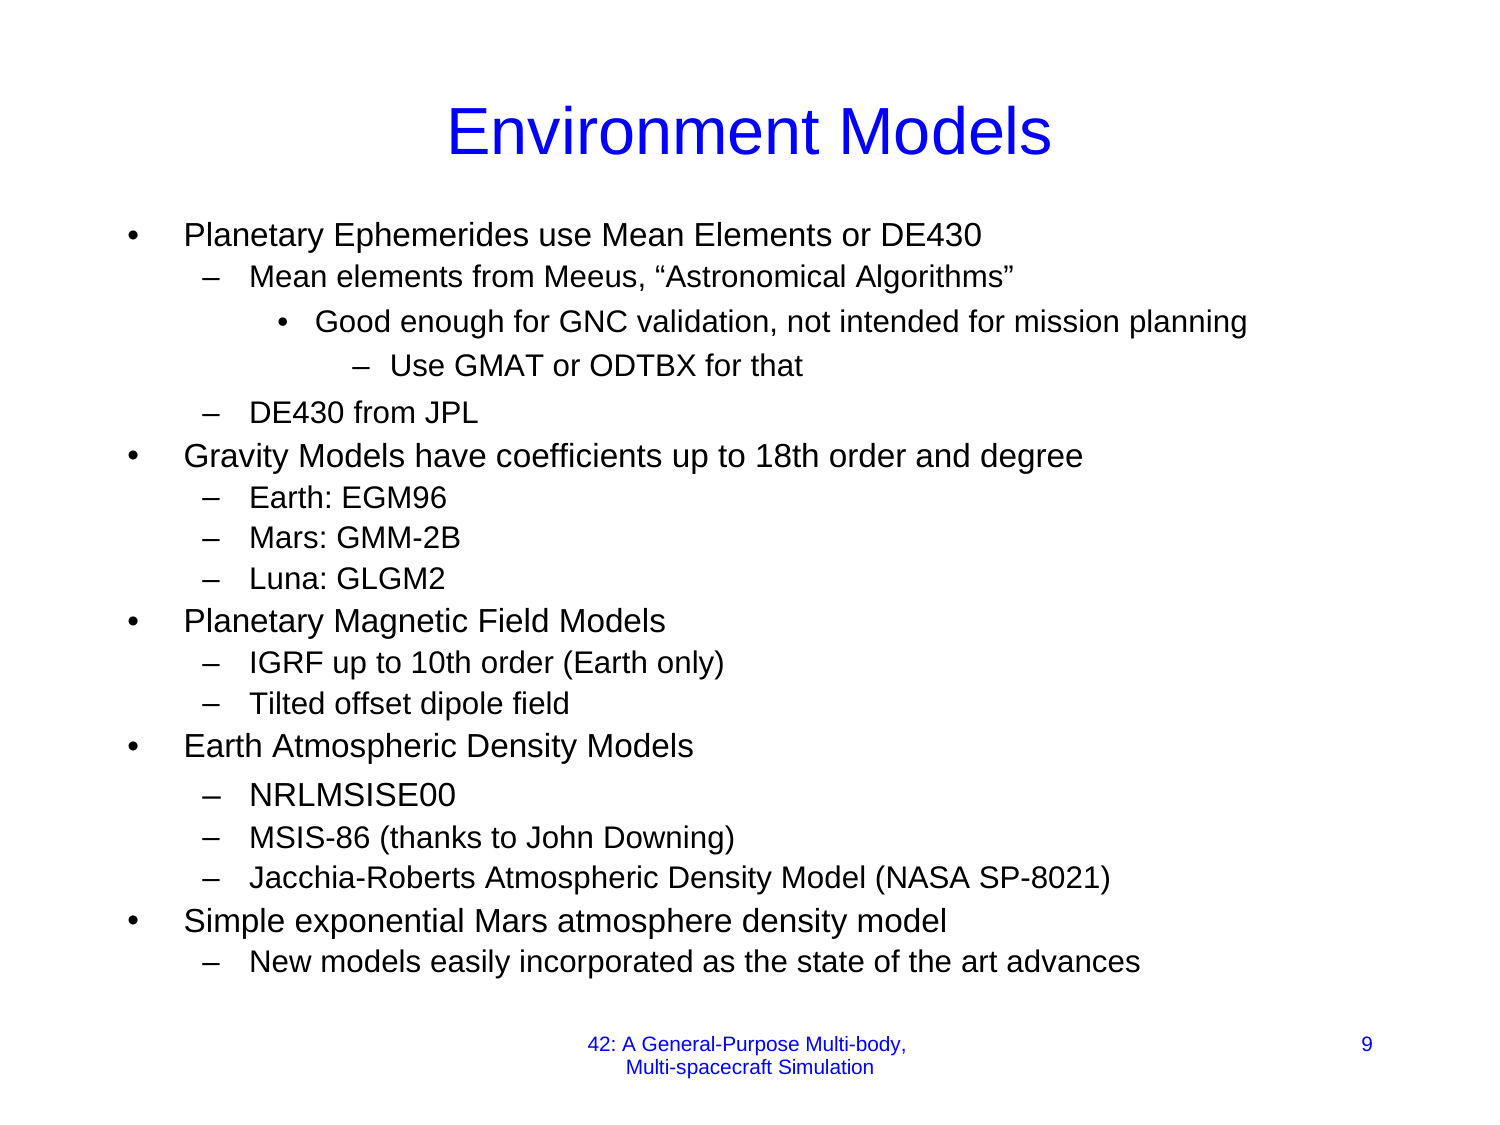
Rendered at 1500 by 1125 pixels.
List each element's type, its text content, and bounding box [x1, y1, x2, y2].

title Environment Models [112, 37, 1388, 225]
list Planetary Ephemerides use Mean Elements or DE430 Mean elements from Meeus, “Astronomical Algorithms” Good enough for GNC validation, not intended for mission planning Use GMAT or ODTBX for that DE430 from JPL Gravity Models have coefficients up to 18th order and degree Earth: EGM96 Mars: GMM-2B Luna: GLGM2 Planetary Magnetic Field Models IGRF up to 10th order (Earth only) Tilted offset dipole field Earth Atmospheric Density Models NRLMSISE00 MSIS-86 (thanks to John Downing) Jacchia-Roberts Atmospheric Density Model (NASA SP-8021) Simple exponential Mars atmosphere density model New models easily incorporated as the state of the art advances [112, 225, 1388, 888]
